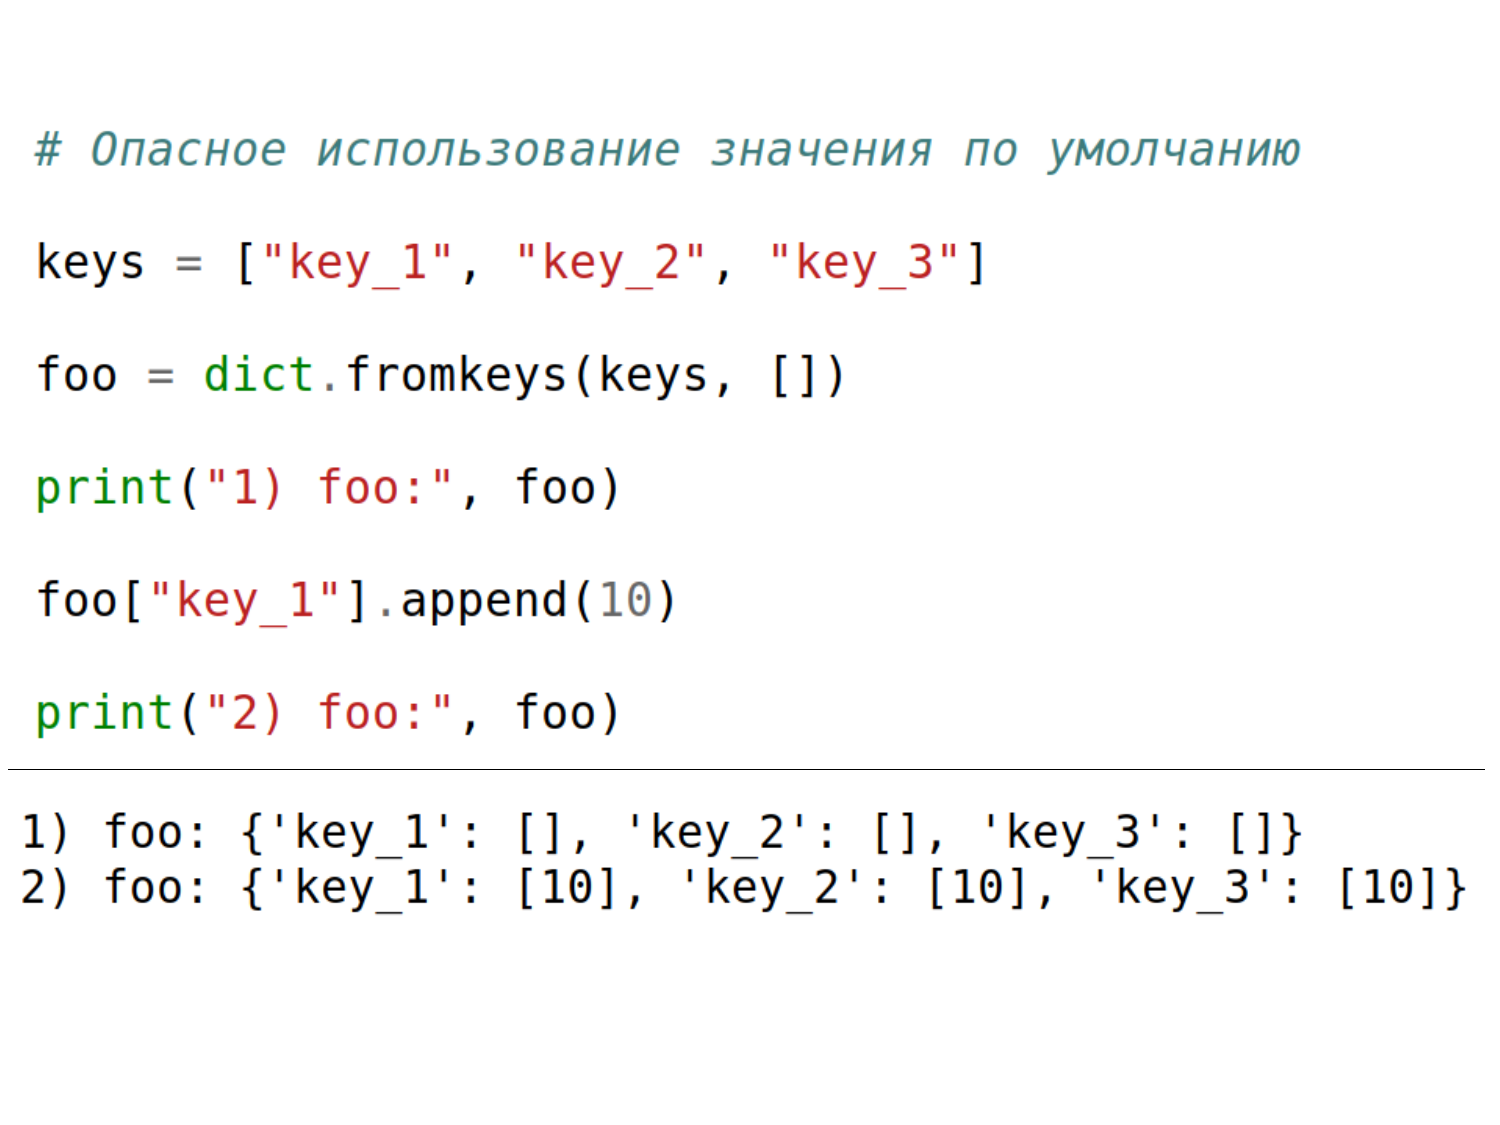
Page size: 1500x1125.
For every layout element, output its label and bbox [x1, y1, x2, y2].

picture [17, 122, 1340, 765]
picture [12, 796, 1476, 923]
